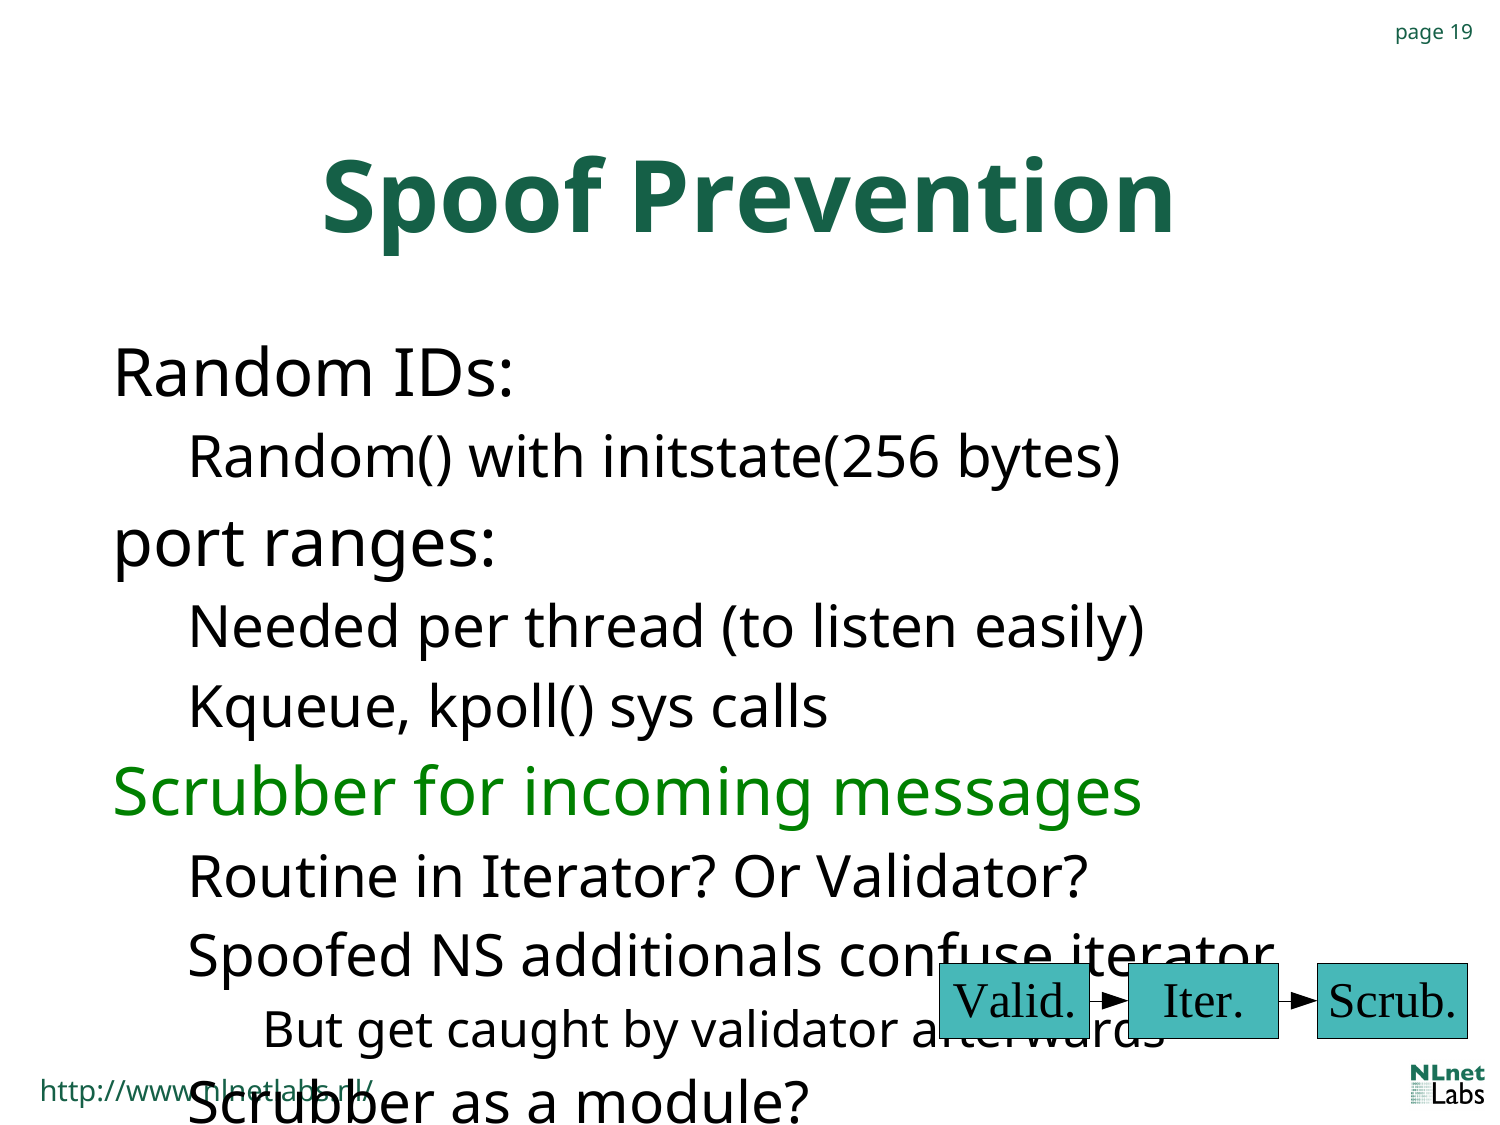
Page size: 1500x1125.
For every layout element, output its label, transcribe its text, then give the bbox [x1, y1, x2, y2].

text_box Scrub. [1317, 963, 1468, 1039]
text_box Valid. [939, 963, 1090, 1039]
list Random IDs: Random() with initstate(256 bytes) port ranges: Needed per thread (to listen easily) Kqueue, kpoll() sys calls Scrubber for incoming messages Routine in Iterator? Or Validator? Spoofed NS additionals confuse iterator But get caught by validator afterwards Scrubber as a module? Between iterator and network. [112, 324, 1388, 1073]
picture [1409, 1059, 1485, 1111]
text_box Iter. [1128, 963, 1279, 1039]
title Spoof Prevention [112, 135, 1388, 252]
